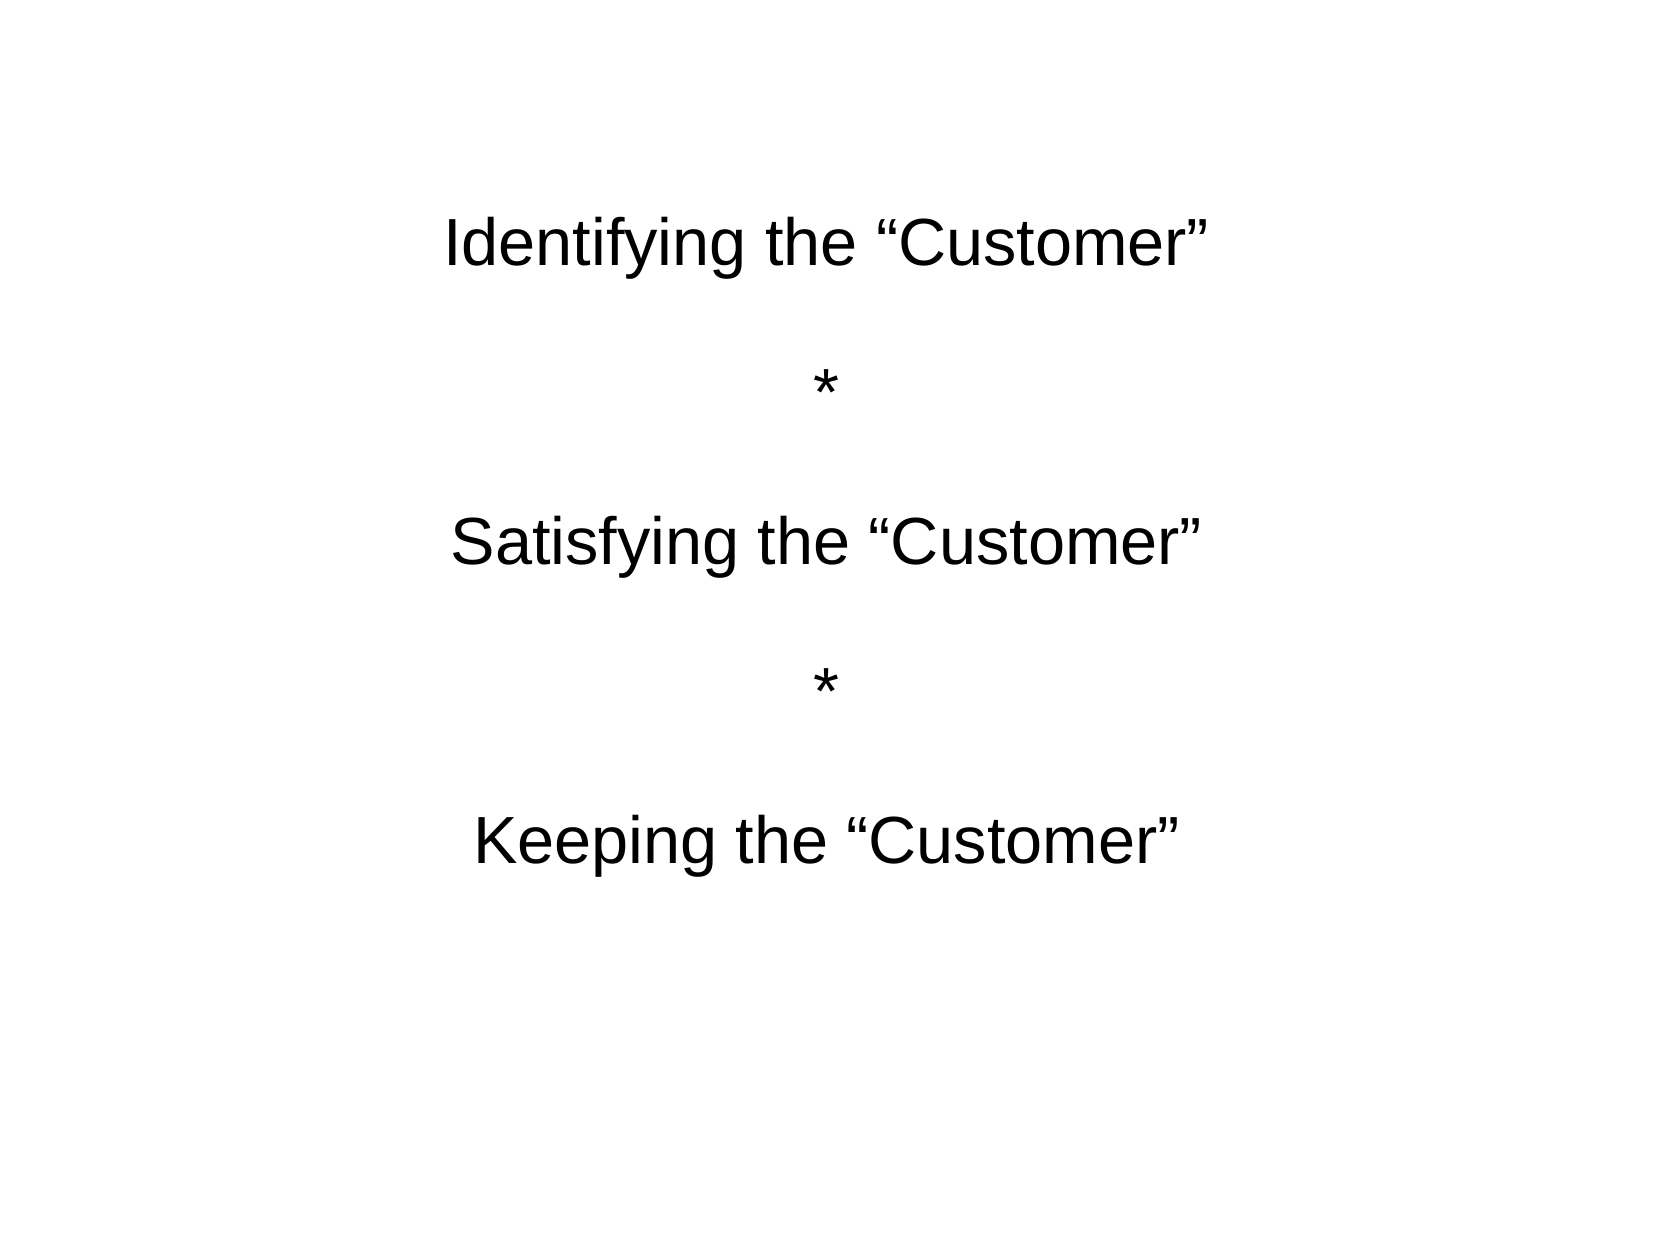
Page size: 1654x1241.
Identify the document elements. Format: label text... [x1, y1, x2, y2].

subtitle Identifying the “Customer” * Satisfying the “Customer” * Keeping the “Customer” [82, 56, 1571, 1102]
